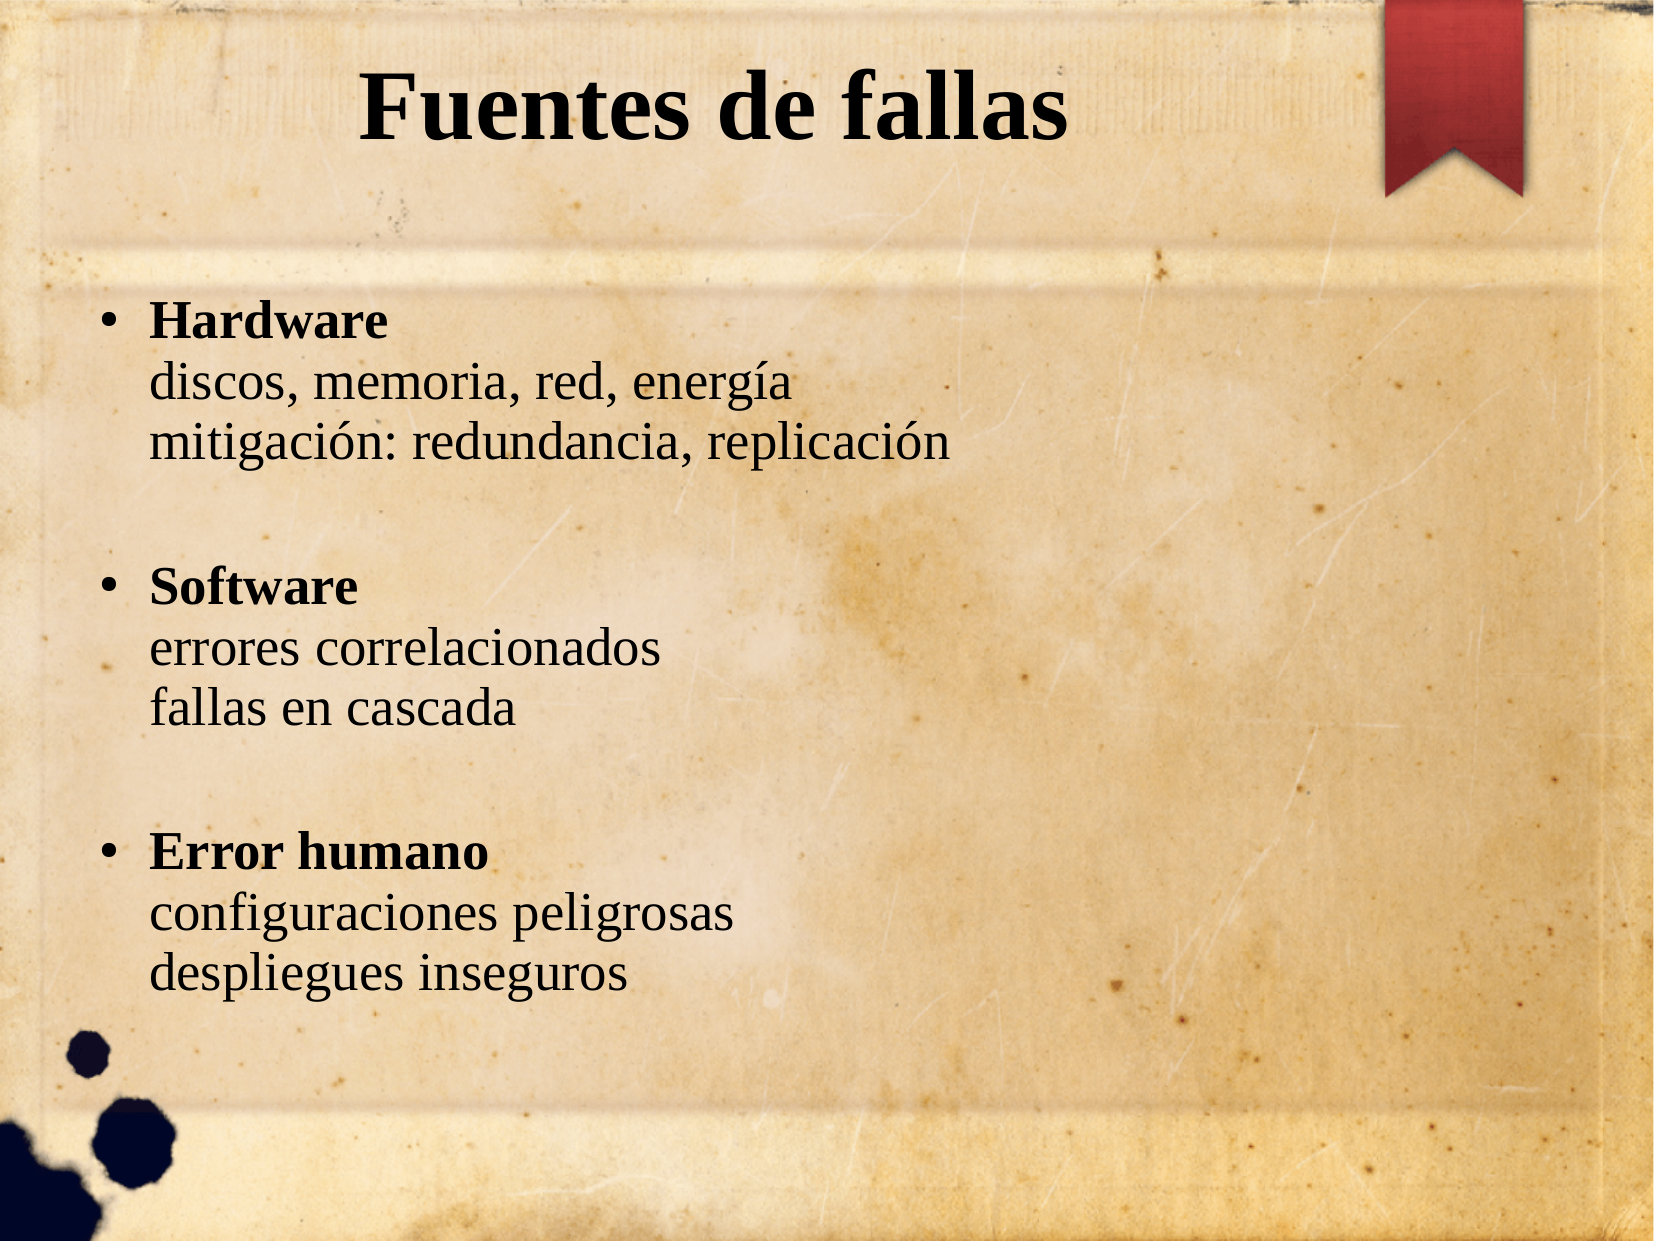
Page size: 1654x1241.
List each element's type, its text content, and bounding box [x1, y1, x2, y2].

title Fuentes de fallas [82, 49, 1347, 237]
picture [0, 0, 1654, 1241]
list Hardware discos, memoria, red, energía mitigación: redundancia, replicación Software errores correlacionados fallas en cascada Error humano configuraciones peligrosas despliegues inseguros [82, 290, 1571, 1010]
